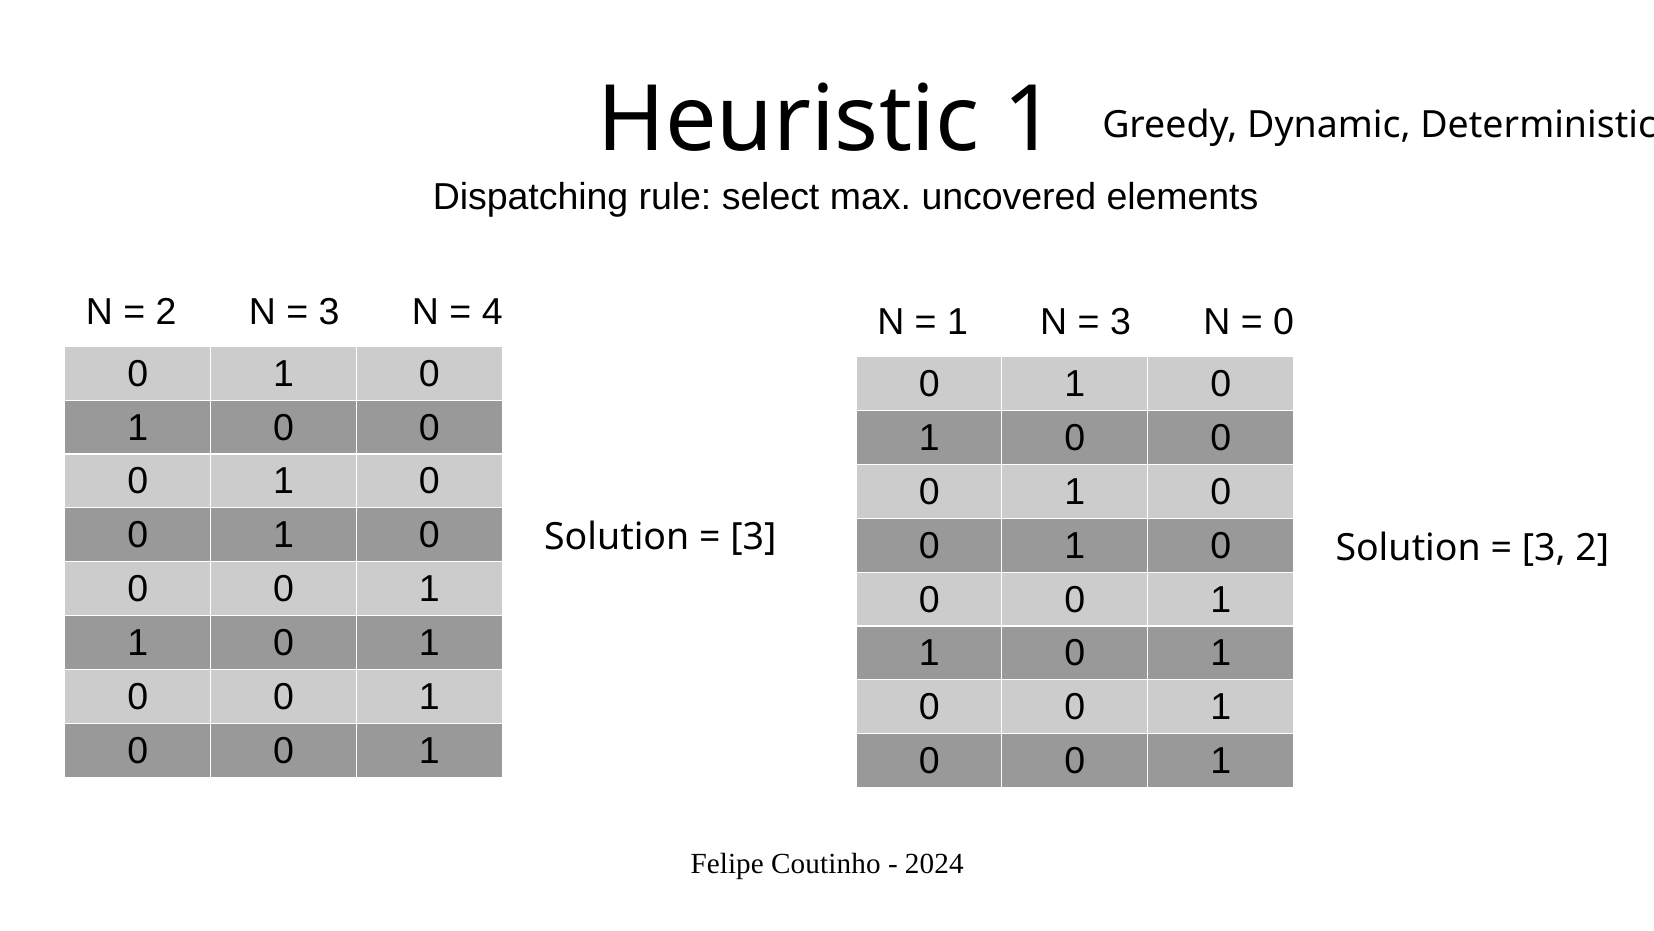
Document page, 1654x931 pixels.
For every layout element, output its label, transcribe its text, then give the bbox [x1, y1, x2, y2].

table_cell 1 [357, 724, 502, 777]
text_box N = 2 [71, 282, 202, 382]
table_cell 0 [65, 455, 210, 507]
table_cell 0 [211, 562, 356, 615]
title Heuristic 1 [82, 37, 1571, 193]
table_cell 0 [211, 401, 356, 453]
table_cell 0 [357, 401, 502, 453]
table_cell 1 [857, 411, 1001, 464]
table_cell 1 [211, 455, 356, 507]
table_cell 0 [857, 734, 1001, 787]
table_cell 0 [357, 455, 502, 507]
table_cell 1 [211, 508, 356, 561]
table_cell 0 [857, 519, 1001, 572]
text_box N = 3 [1025, 293, 1157, 392]
text_box Greedy, Dynamic, Deterministic [1087, 90, 1646, 151]
table_cell 0 [857, 465, 1001, 518]
table_cell 0 [1002, 627, 1147, 679]
table_cell 0 [857, 680, 1001, 733]
table_cell 1 [357, 562, 502, 615]
table_header 0 [357, 347, 502, 400]
table_header 0 [65, 347, 210, 400]
table_cell 0 [65, 562, 210, 615]
table_cell 1 [1148, 734, 1293, 787]
text_box N = 0 [1188, 293, 1319, 392]
text_box N = 4 [397, 282, 528, 382]
table_cell 0 [211, 616, 356, 669]
table_header 1 [1002, 357, 1147, 410]
table_cell 1 [1002, 465, 1147, 518]
table_cell 0 [1002, 680, 1147, 733]
table_cell 0 [1002, 573, 1147, 625]
table_cell 1 [65, 401, 210, 453]
table_header 1 [211, 347, 356, 400]
table_cell 1 [1148, 573, 1293, 625]
table_cell 0 [1148, 411, 1293, 464]
text_box N = 3 [234, 282, 365, 382]
table_cell 0 [857, 573, 1001, 625]
table_cell 0 [211, 724, 356, 777]
table_cell 0 [357, 508, 502, 561]
text_box N = 1 [862, 293, 994, 392]
table_cell 0 [1148, 465, 1293, 518]
table_cell 0 [65, 724, 210, 777]
table_cell 0 [1148, 519, 1293, 572]
table_header 0 [857, 357, 1001, 410]
text_box Solution = [3] [529, 502, 784, 563]
table_cell 0 [65, 508, 210, 561]
table_cell 1 [857, 627, 1001, 679]
table_cell 1 [1148, 627, 1293, 679]
table_cell 0 [211, 670, 356, 723]
table_cell 1 [357, 616, 502, 669]
table_cell 0 [65, 670, 210, 723]
text_box Dispatching rule: select max. uncovered elements [418, 168, 1276, 226]
table_cell 0 [1002, 411, 1147, 464]
table_header 0 [1148, 357, 1293, 410]
table_cell 1 [1002, 519, 1147, 572]
text_box Solution = [3, 2] [1320, 513, 1613, 573]
table_cell 1 [1148, 680, 1293, 733]
table_cell 1 [65, 616, 210, 669]
table_cell 0 [1002, 734, 1147, 787]
table_cell 1 [357, 670, 502, 723]
